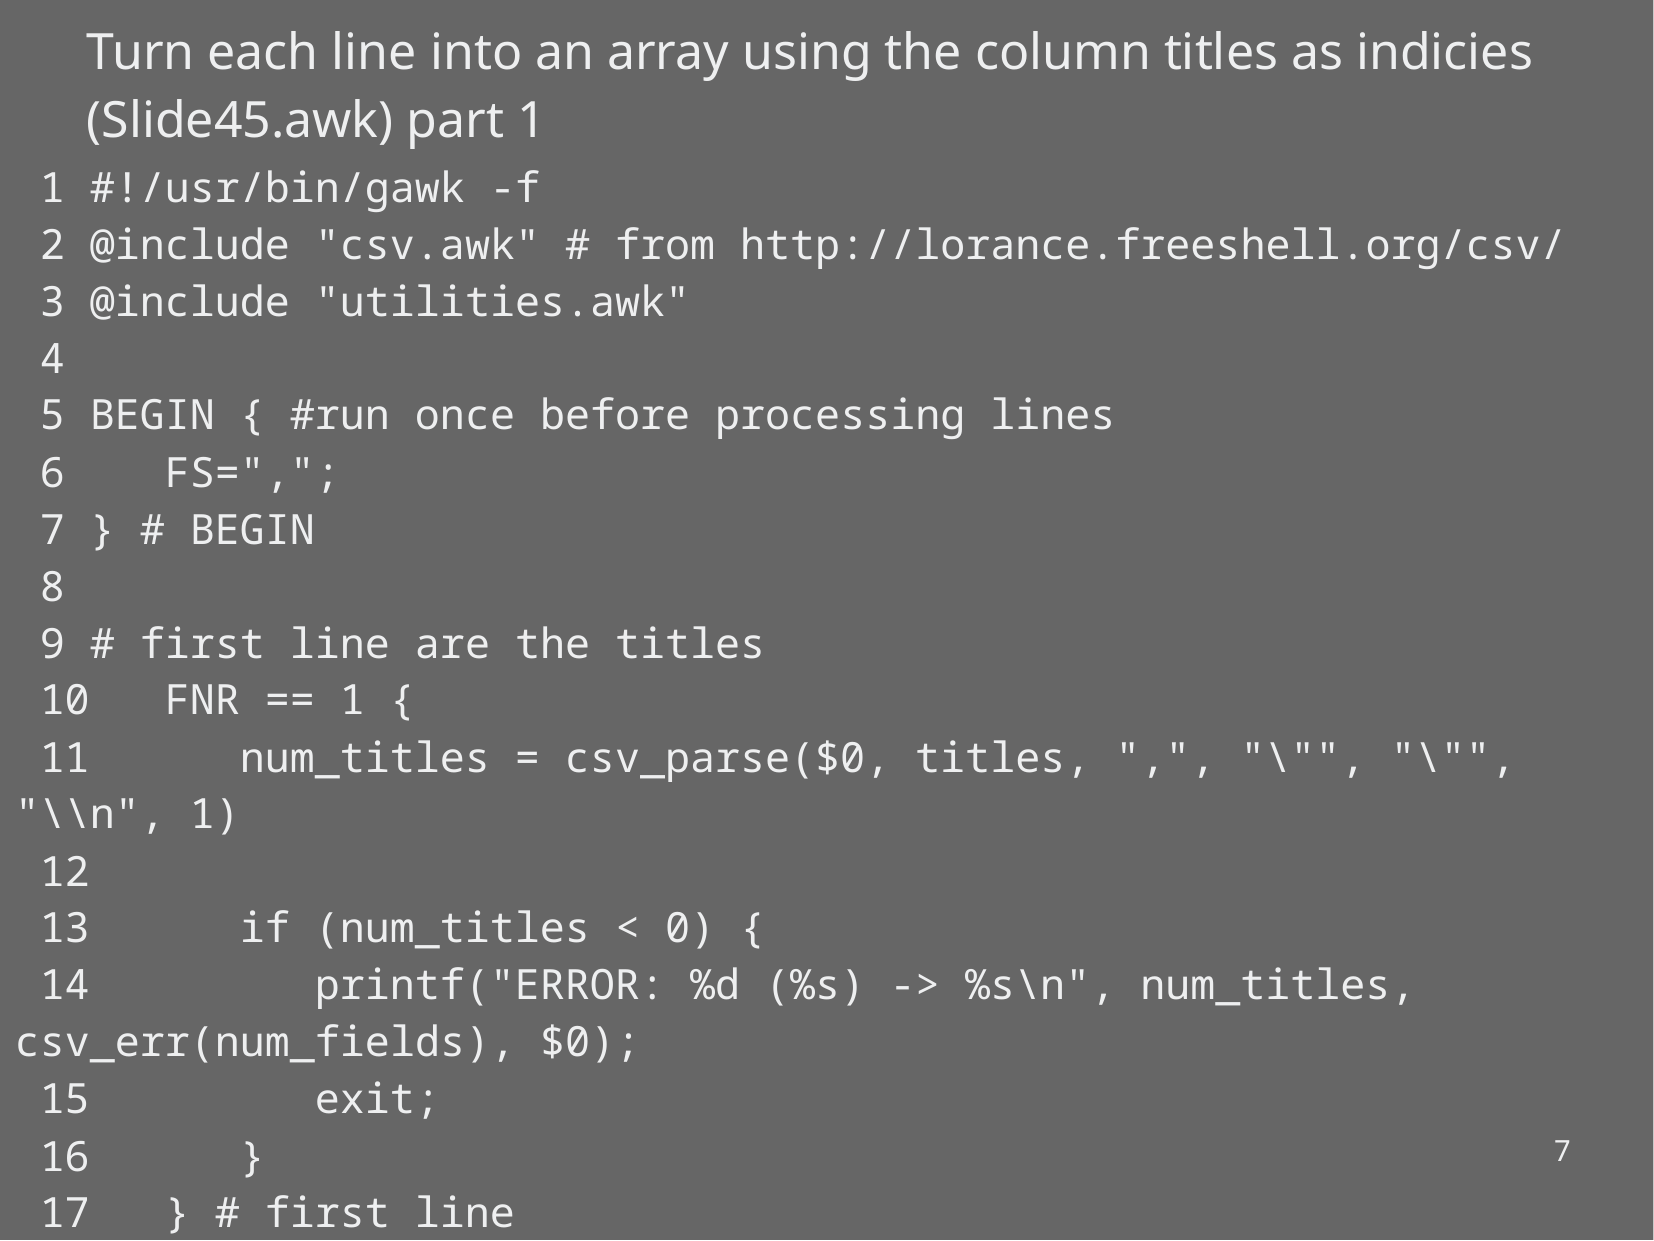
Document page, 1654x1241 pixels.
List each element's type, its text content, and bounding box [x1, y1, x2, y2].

text_box 1 #!/usr/bin/gawk -f 2 @include "csv.awk" # from http://lorance.freeshell.org/csv/ 3 @include "utilities.awk" 4 5 BEGIN { #run once before processing lines 6 FS=","; 7 } # BEGIN 8 9 # first line are the titles 10 FNR == 1 { 11 num_titles = csv_parse($0, titles, ",", "\"", "\"", "\\n", 1) 12 13 if (num_titles < 0) { 14 printf("ERROR: %d (%s) -> %s\n", num_titles, csv_err(num_fields), $0); 15 exit; 16 } 17 } # first line 18 [0, 150, 1613, 1088]
title Turn each line into an array using the column titles as indicies (Slide45.awk) part 1 [86, 0, 1576, 150]
